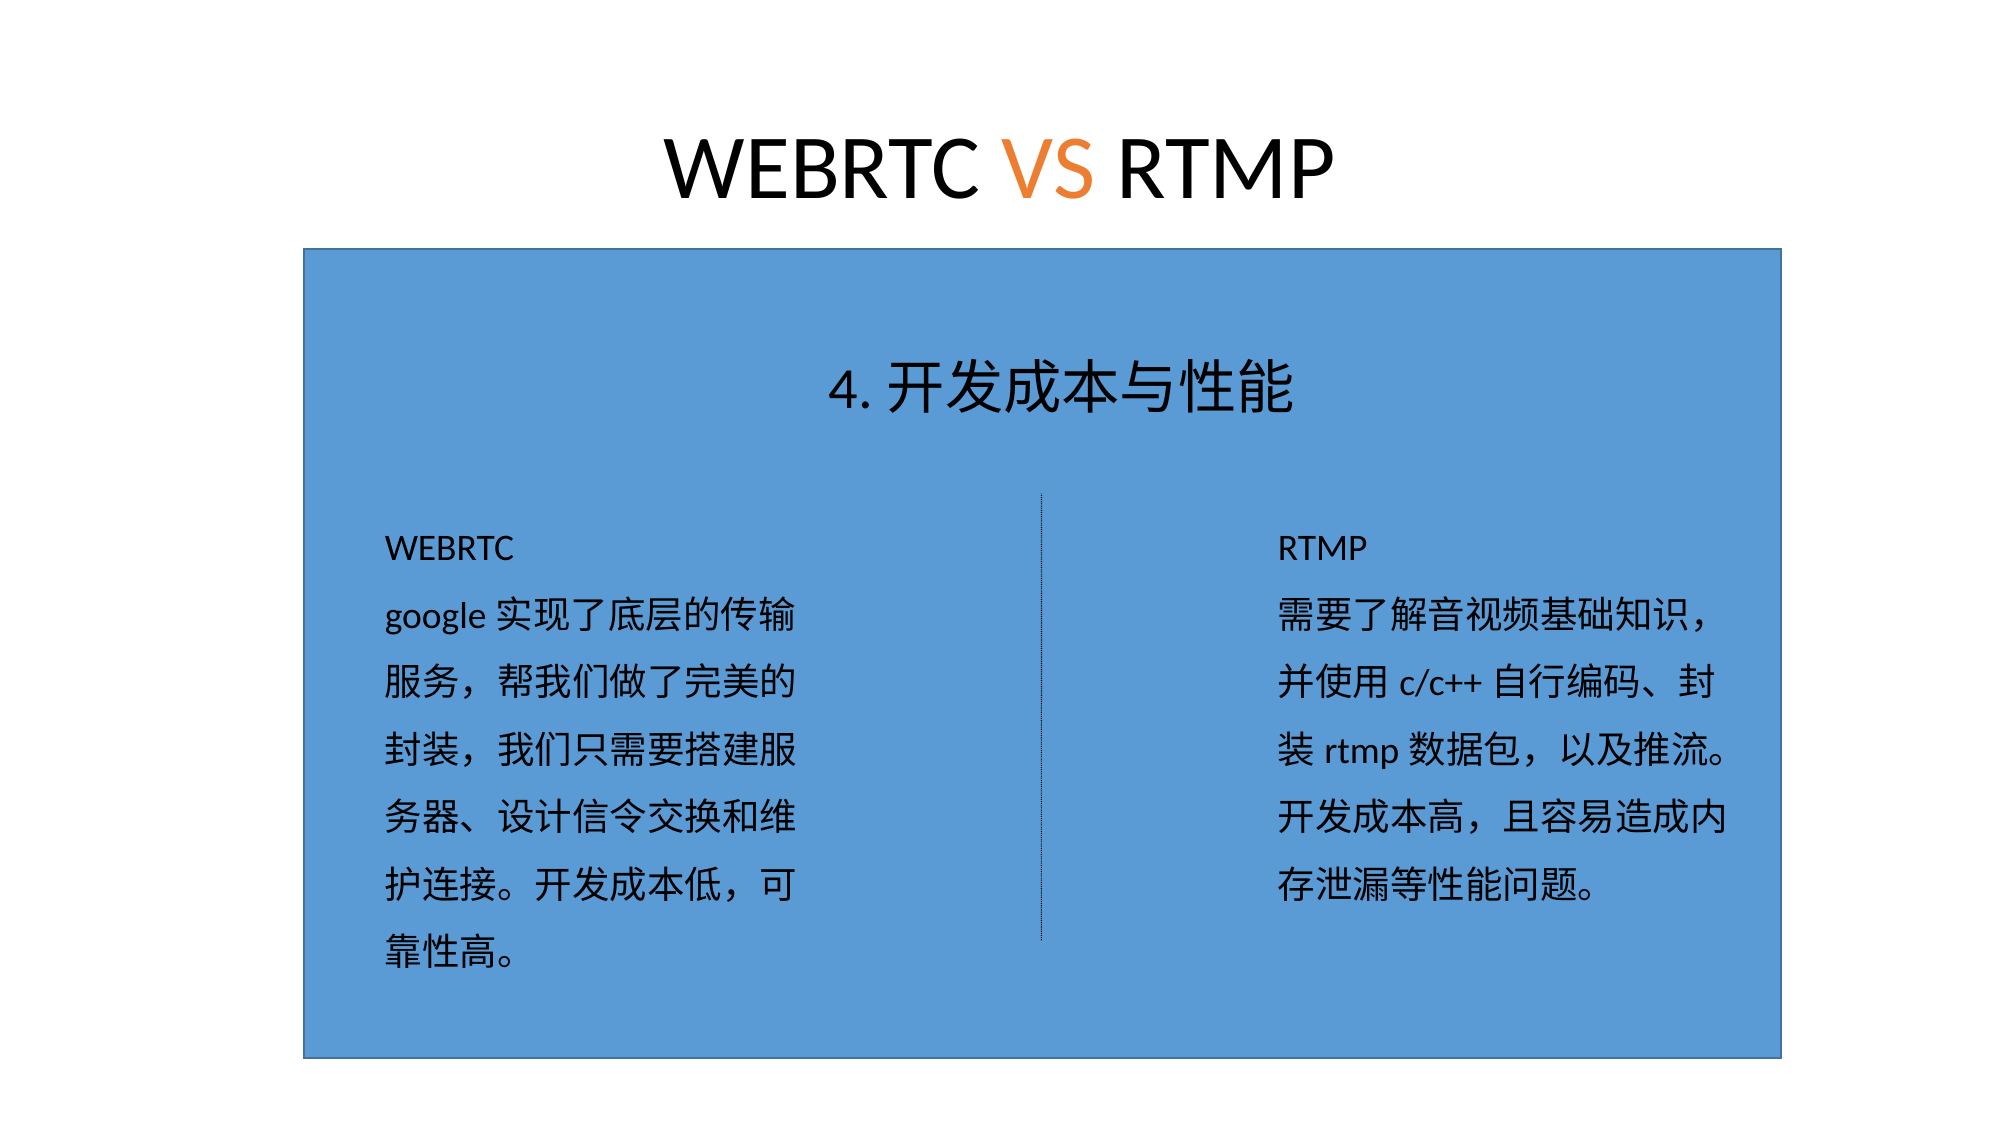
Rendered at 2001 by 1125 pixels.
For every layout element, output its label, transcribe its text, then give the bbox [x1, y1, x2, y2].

title WEBRTC VS RTMP [137, 59, 1863, 278]
text_box [303, 278, 1782, 1058]
text_box 4.开发成本与性能 [813, 342, 1310, 428]
text_box WEBRTC google实现了底层的传输服务，帮我们做了完美的封装，我们只需要搭建服务器、设计信令交换和维护连接。开发成本低，可靠性高。 [369, 493, 837, 981]
text_box RTMP 需要了解音视频基础知识，并使用c/c++自行编码、封装rtmp数据包，以及推流。 开发成本高，且容易造成内存泄漏等性能问题。 [1263, 493, 1748, 914]
